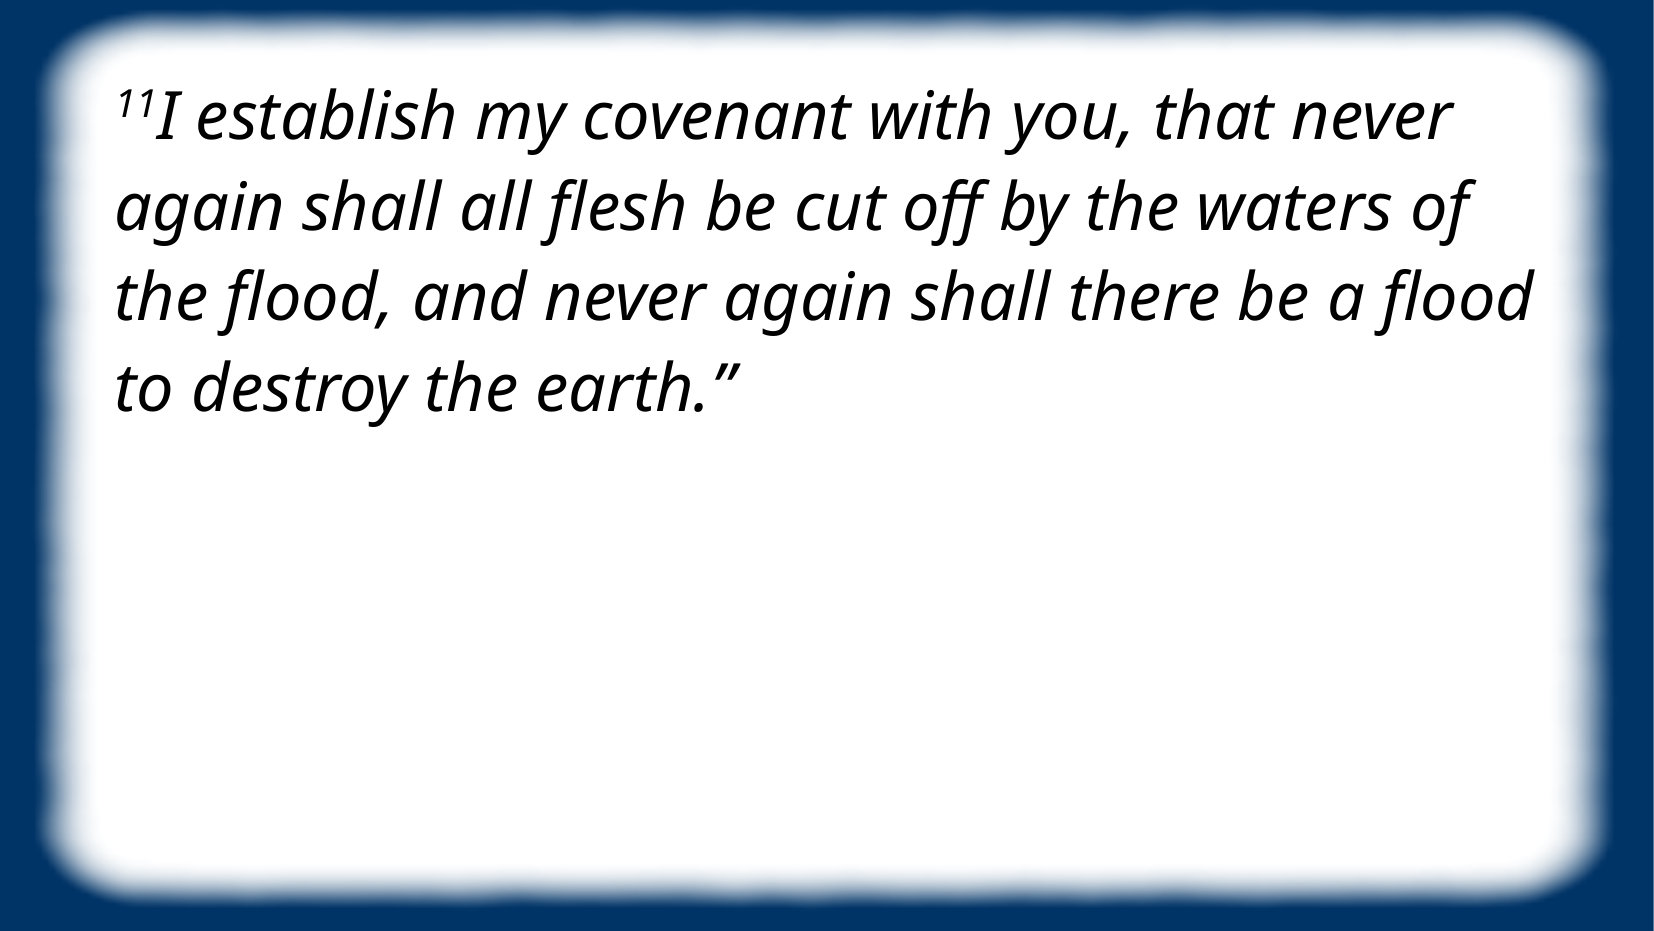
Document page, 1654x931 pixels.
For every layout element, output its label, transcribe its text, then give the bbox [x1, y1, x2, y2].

text_box 11I establish my covenant with you, that never again shall all flesh be cut off by the waters of the flood, and never again shall there be a flood to destroy the earth.” [99, 60, 1555, 431]
picture [0, 0, 1654, 931]
